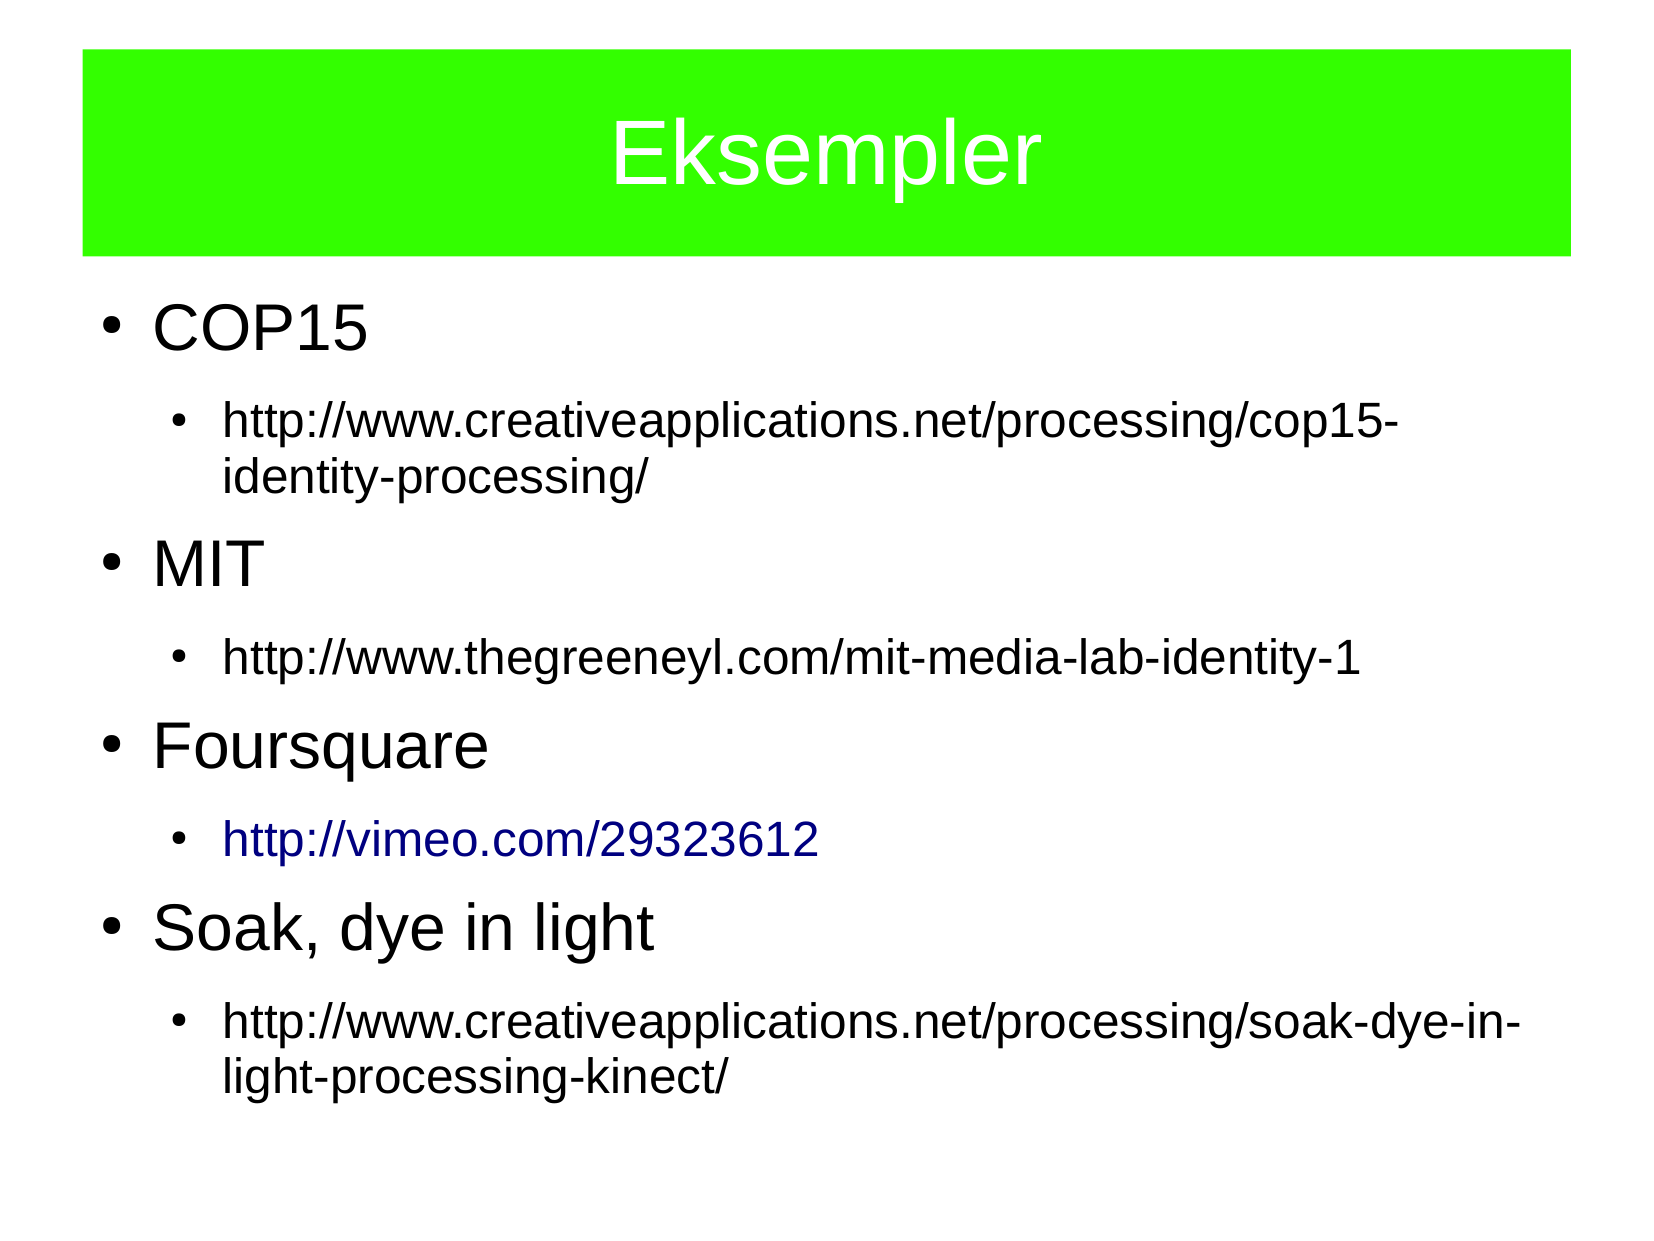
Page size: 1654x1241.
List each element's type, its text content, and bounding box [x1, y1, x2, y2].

list COP15 http://www.creativeapplications.net/processing/cop15-identity-processing/ MIT http://www.thegreeneyl.com/mit-media-lab-identity-1 Foursquare http://vimeo.com/29323612 Soak, dye in light http://www.creativeapplications.net/processing/soak-dye-in-light-processing-kinect/ [82, 290, 1571, 1109]
title Eksempler [82, 49, 1571, 257]
